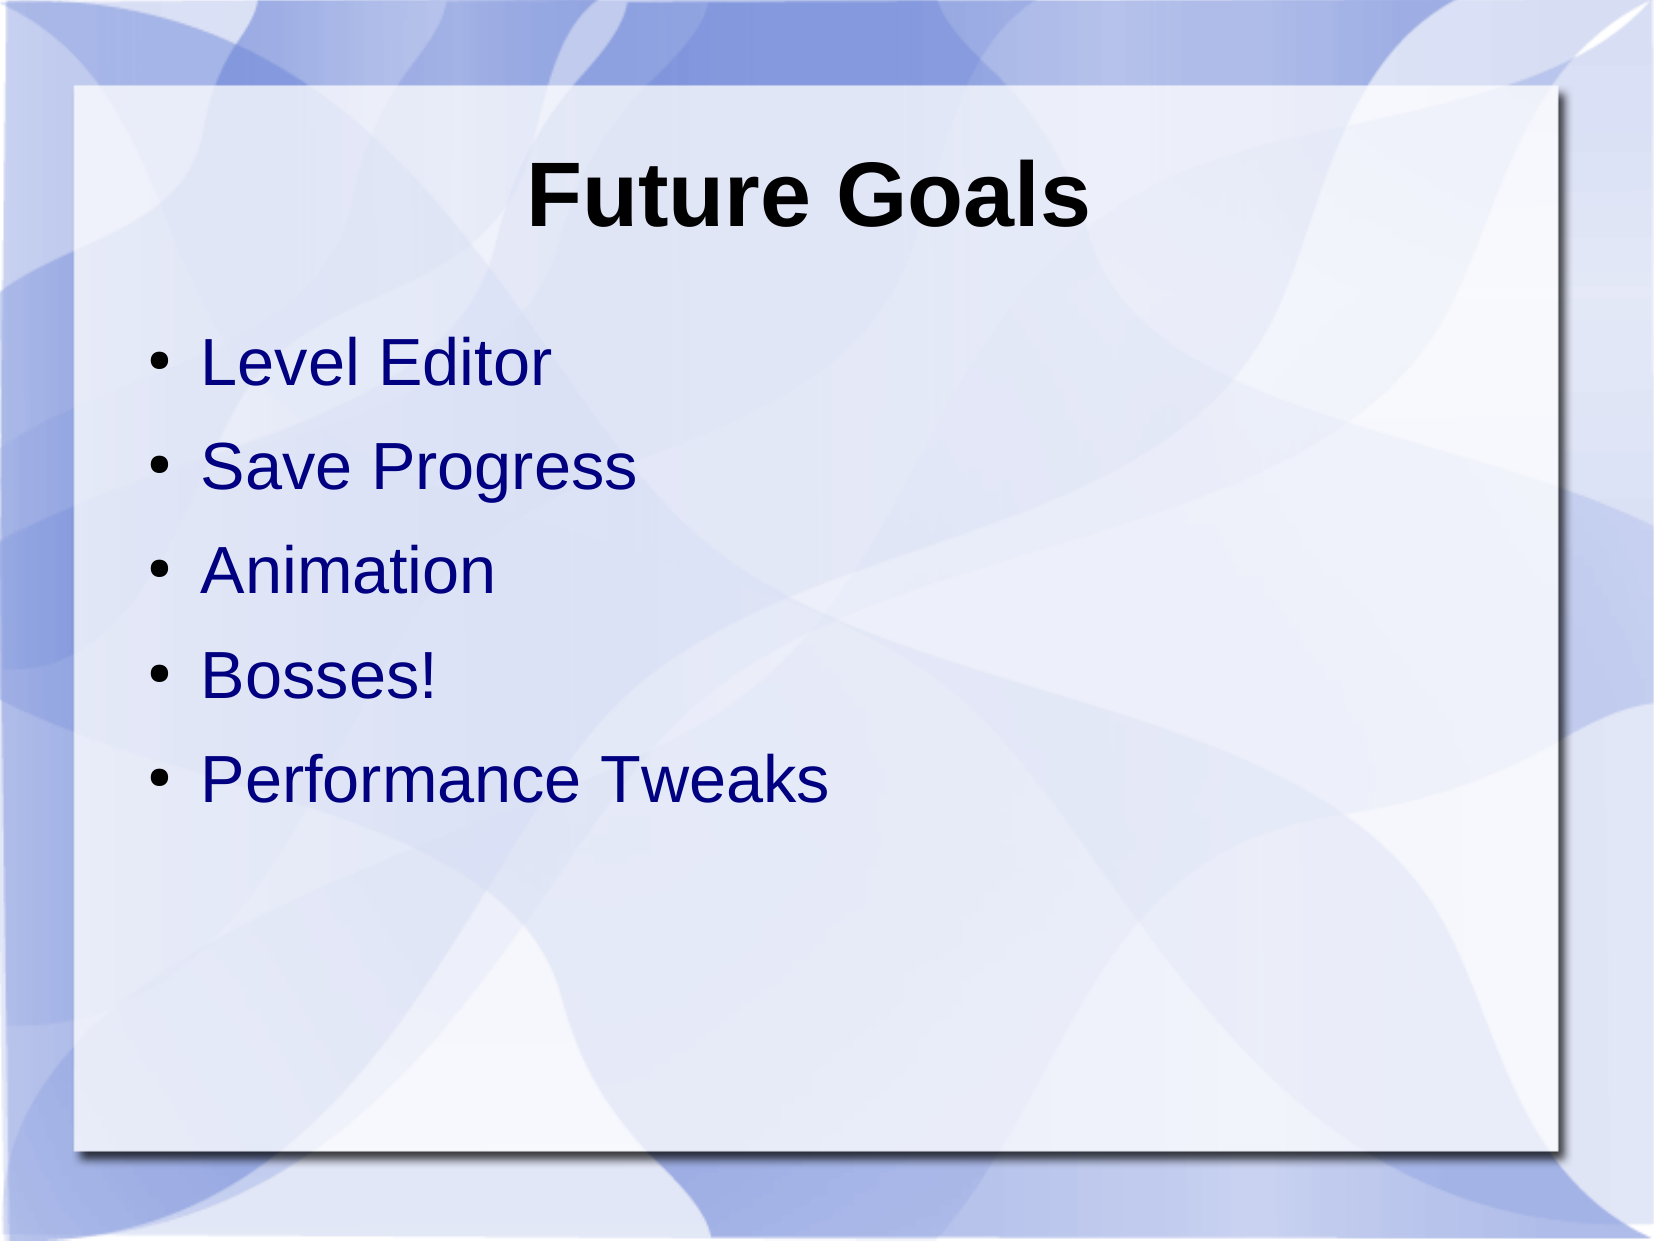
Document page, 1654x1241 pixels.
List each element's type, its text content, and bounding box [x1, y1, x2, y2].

list Level Editor Save Progress Animation Bosses! Performance Tweaks [129, 324, 1489, 975]
title Future Goals [82, 90, 1536, 298]
picture [0, 0, 1654, 1241]
